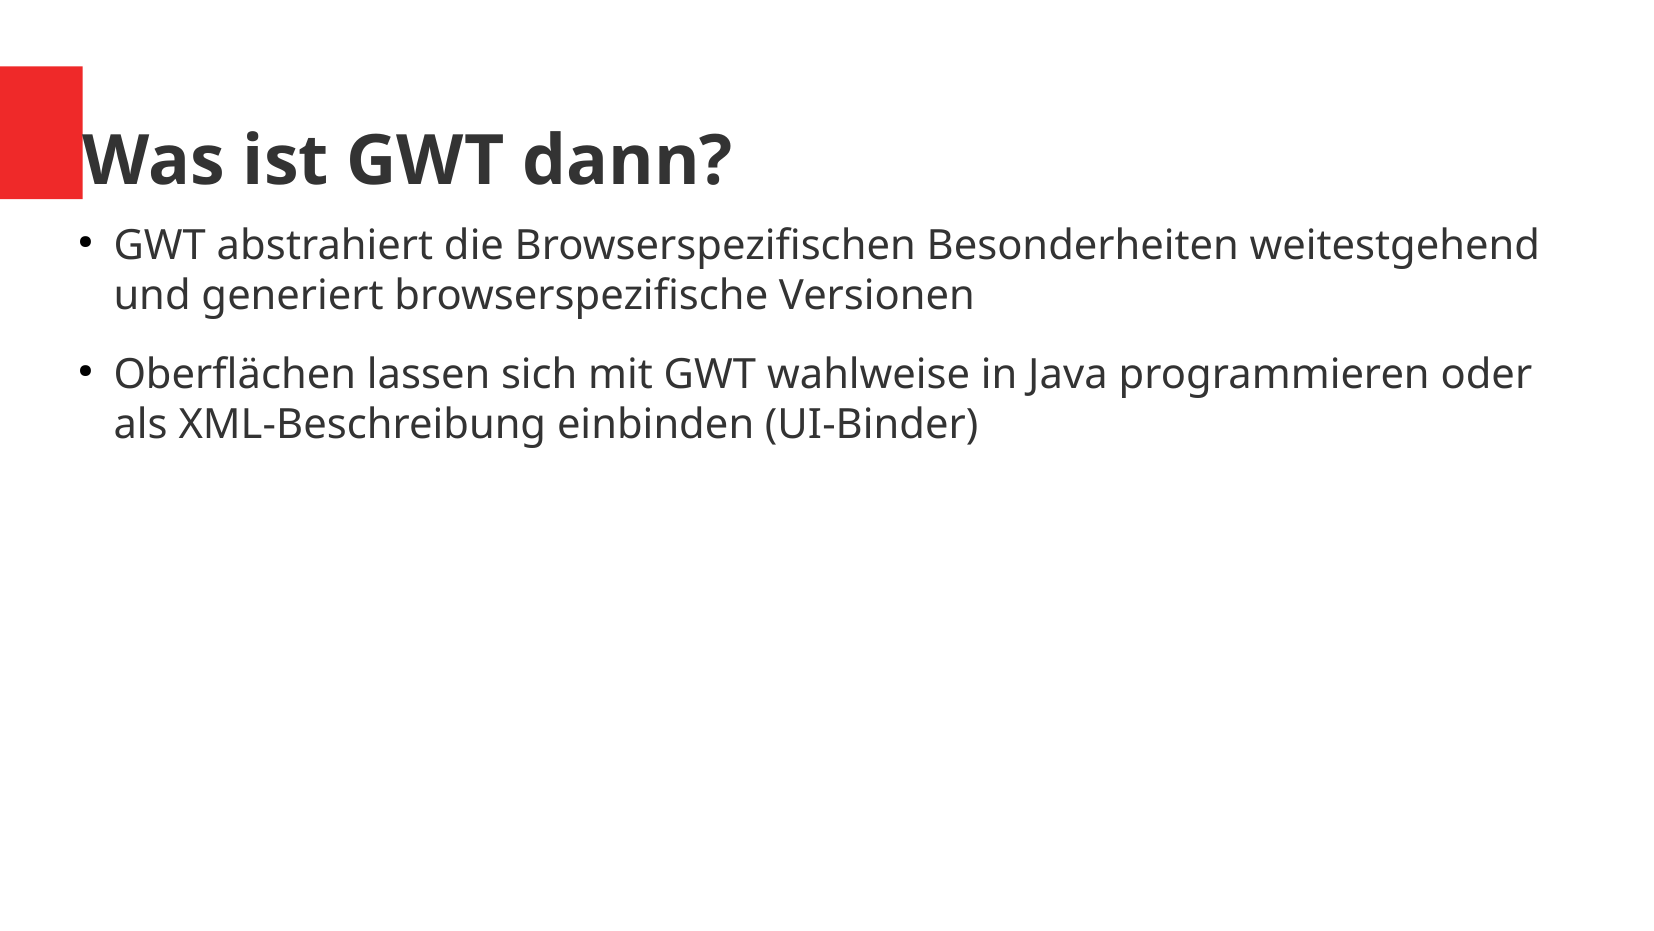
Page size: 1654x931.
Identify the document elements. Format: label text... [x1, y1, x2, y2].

list GWT abstrahiert die Browserspezifischen Besonderheiten weitestgehend und generiert browserspezifische Versionen Oberflächen lassen sich mit GWT wahlweise in Java programmieren oder als XML-Beschreibung einbinden (UI-Binder) [78, 217, 1567, 792]
title Was ist GWT dann? [82, 33, 1571, 196]
